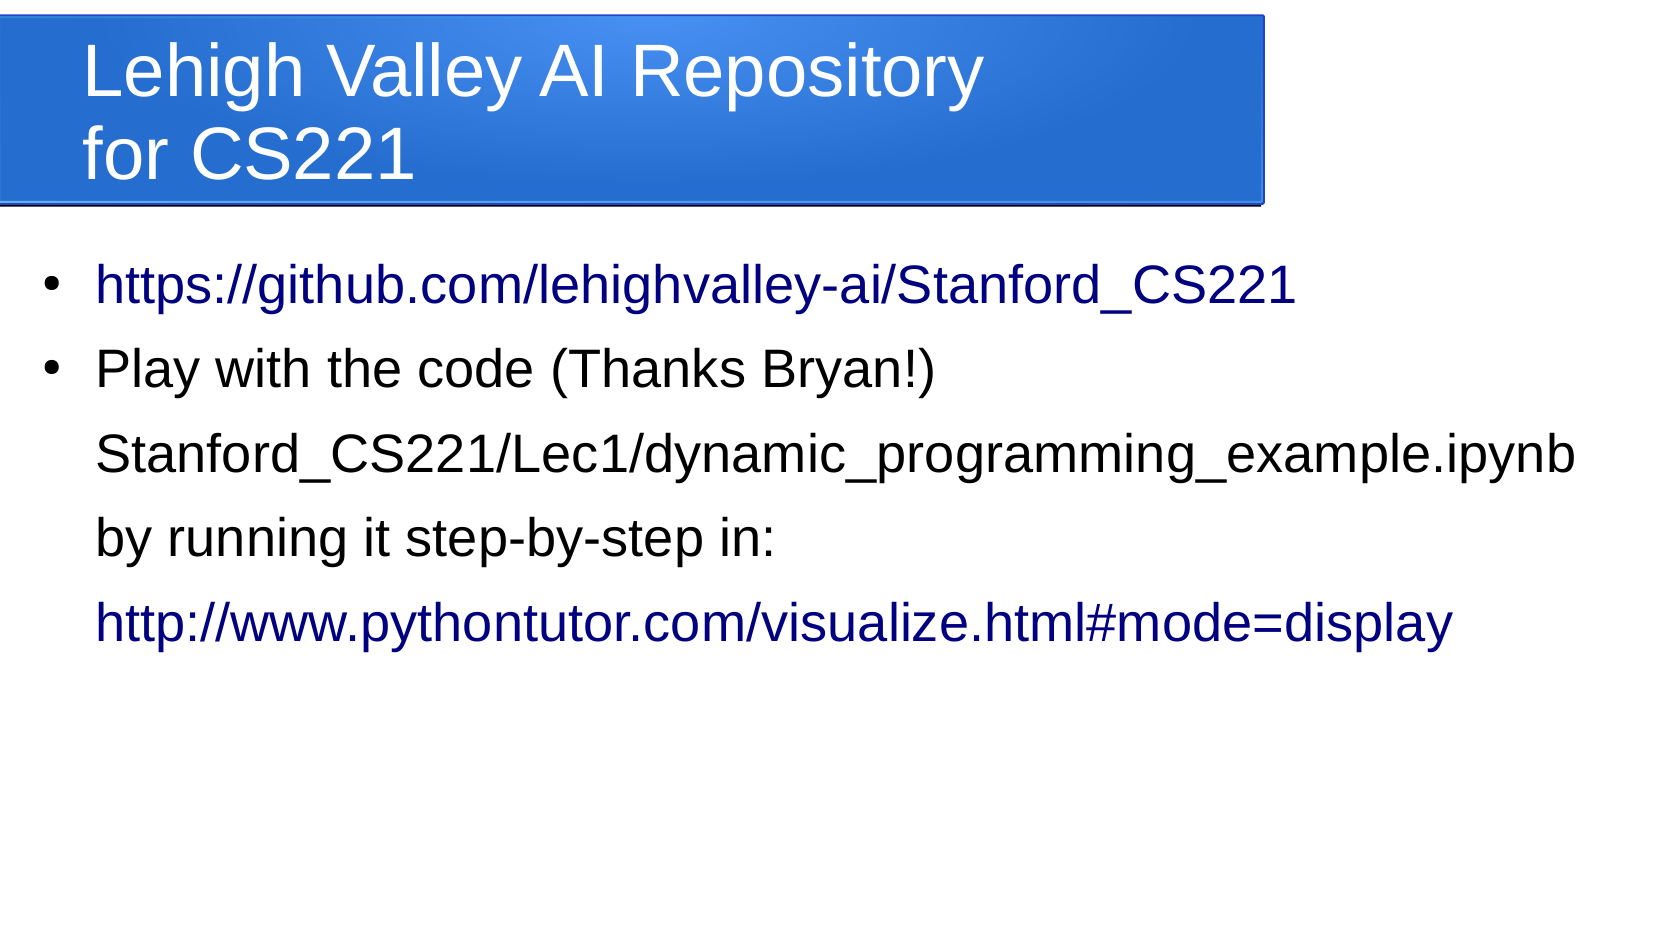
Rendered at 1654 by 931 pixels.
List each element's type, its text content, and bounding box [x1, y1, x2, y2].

list https://github.com/lehighvalley-ai/Stanford_CS221 Play with the code (Thanks Bryan!) Stanford_CS221/Lec1/dynamic_programming_example.ipynb by running it step-by-step in: http://www.pythontutor.com/visualize.html#mode=display [24, 254, 1630, 930]
title Lehigh Valley AI Repository for CS221 [82, 29, 1235, 196]
